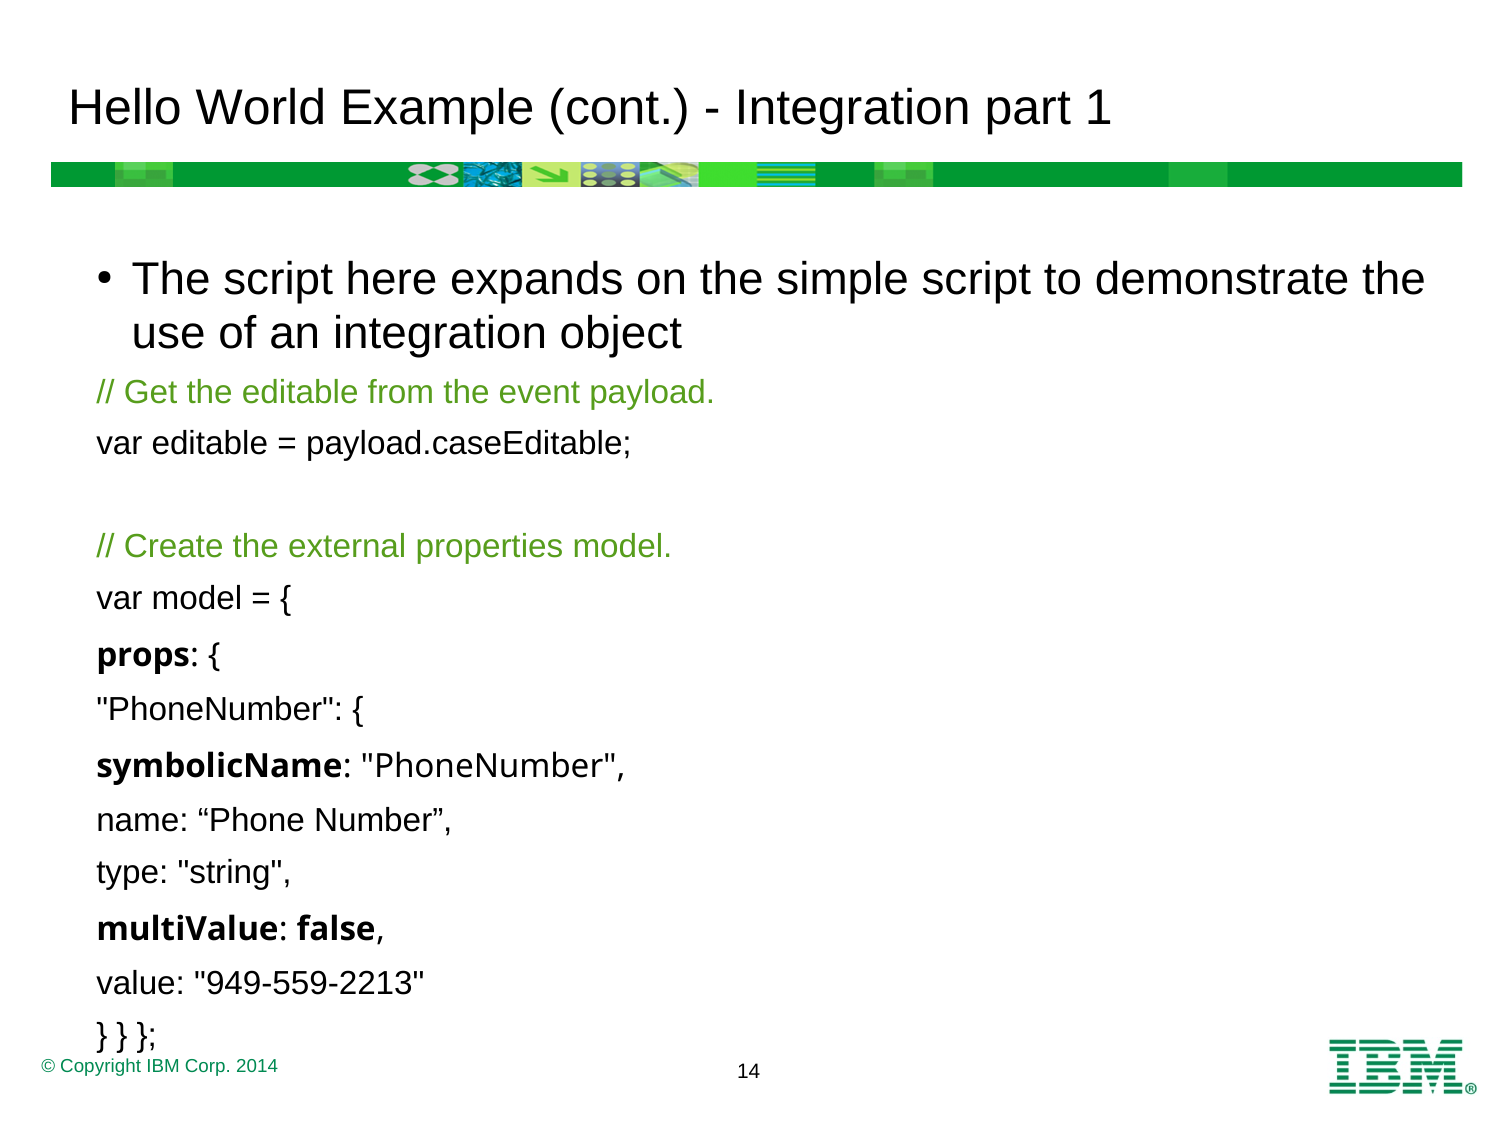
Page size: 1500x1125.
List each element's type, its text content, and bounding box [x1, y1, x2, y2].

list The script here expands on the simple script to demonstrate the use of an integration object // Get the editable from the event payload. var editable = payload.caseEditable; // Create the external properties model. var model = { props: { "PhoneNumber": { symbolicName: "PhoneNumber", name: “Phone Number”, type: "string", multiValue: false, value: "949-559-2213" } } }; [24, 243, 1463, 1040]
picture [1327, 1037, 1479, 1096]
title Hello World Example (cont.) - Integration part 1 [53, 69, 1239, 144]
picture [50, 161, 1463, 189]
